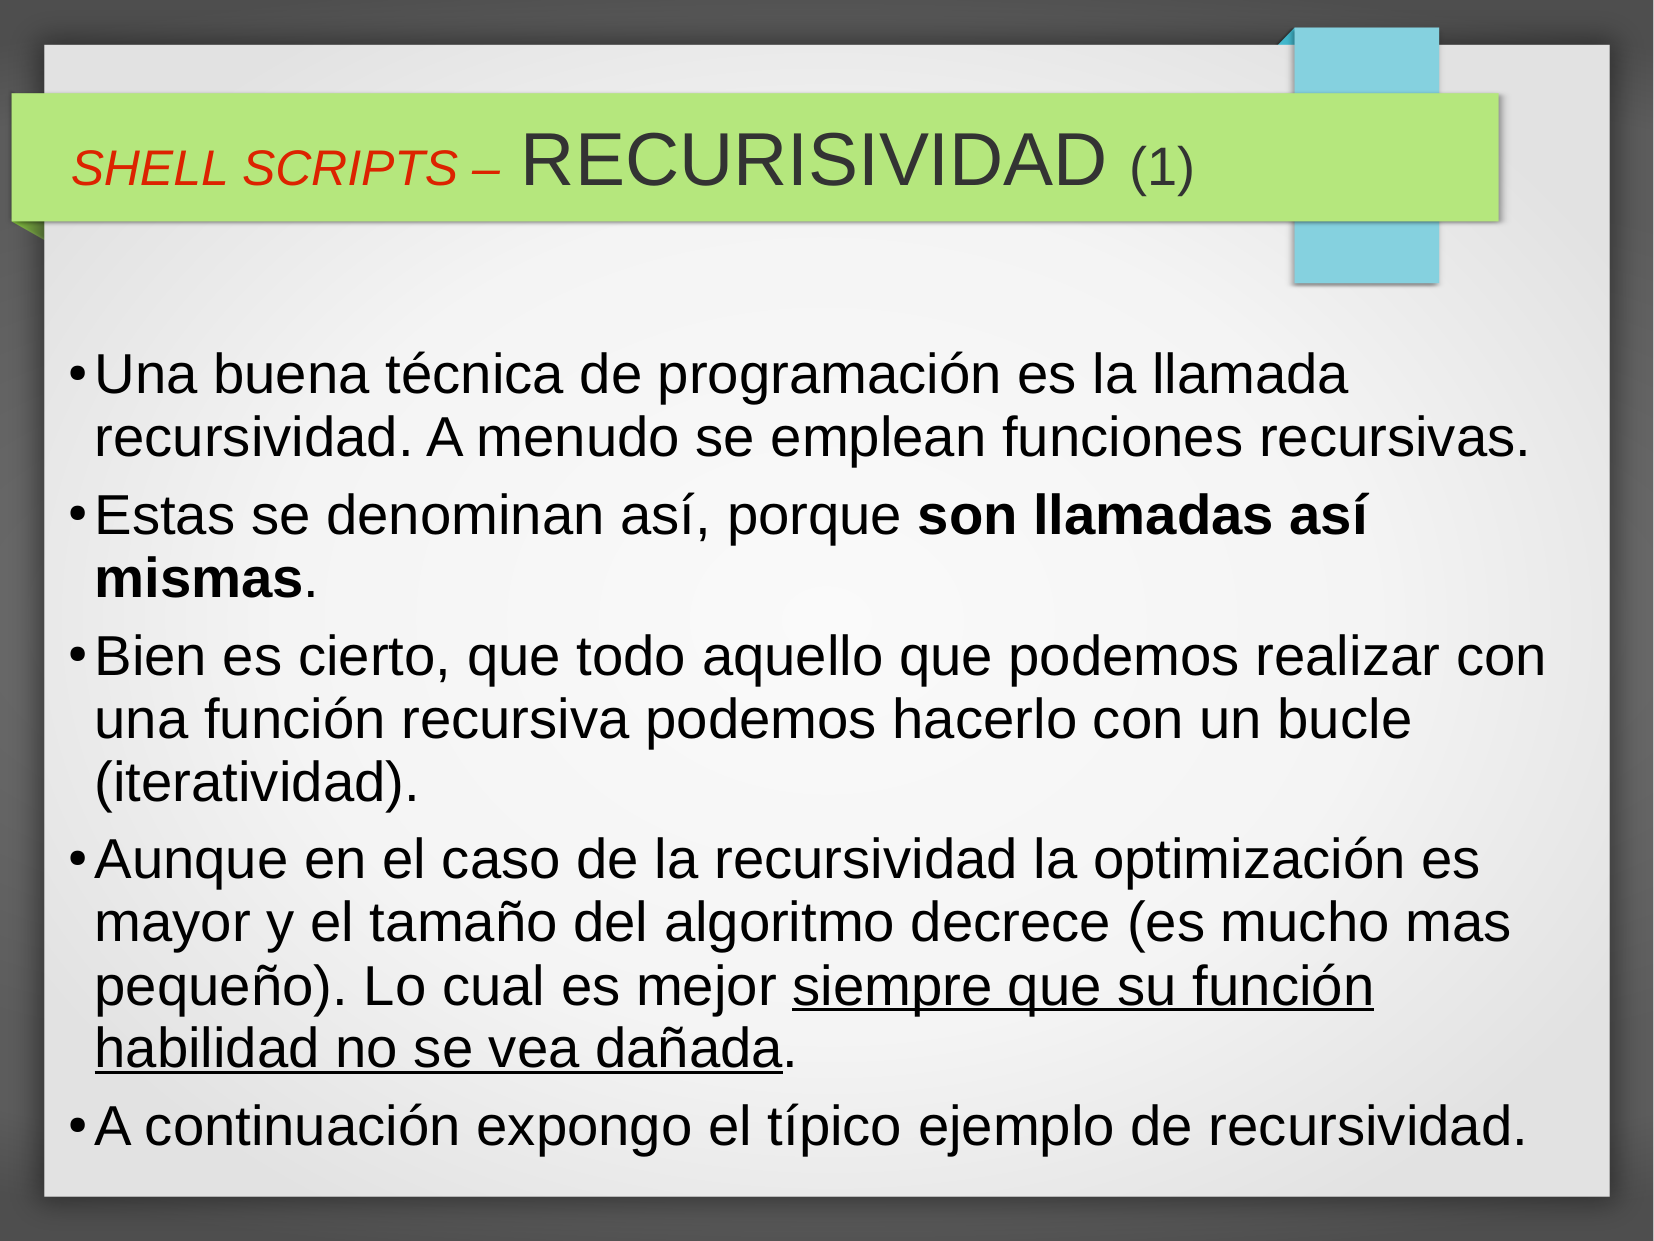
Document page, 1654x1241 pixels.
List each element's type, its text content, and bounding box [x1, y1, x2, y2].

picture [0, 0, 1654, 1241]
title SHELL SCRIPTS – RECURISIVIDAD (1) [70, 106, 1229, 213]
list Una buena técnica de programación es la llamada recursividad. A menudo se emplean funciones recursivas. Estas se denominan así, porque son llamadas así mismas. Bien es cierto, que todo aquello que podemos realizar con una función recursiva podemos hacerlo con un bucle (iteratividad). Aunque en el caso de la recursividad la optimización es mayor y el tamaño del algoritmo decrece (es mucho mas pequeño). Lo cual es mejor siempre que su función habilidad no se vea dañada. A continuación expongo el típico ejemplo de recursividad. [59, 342, 1571, 1229]
